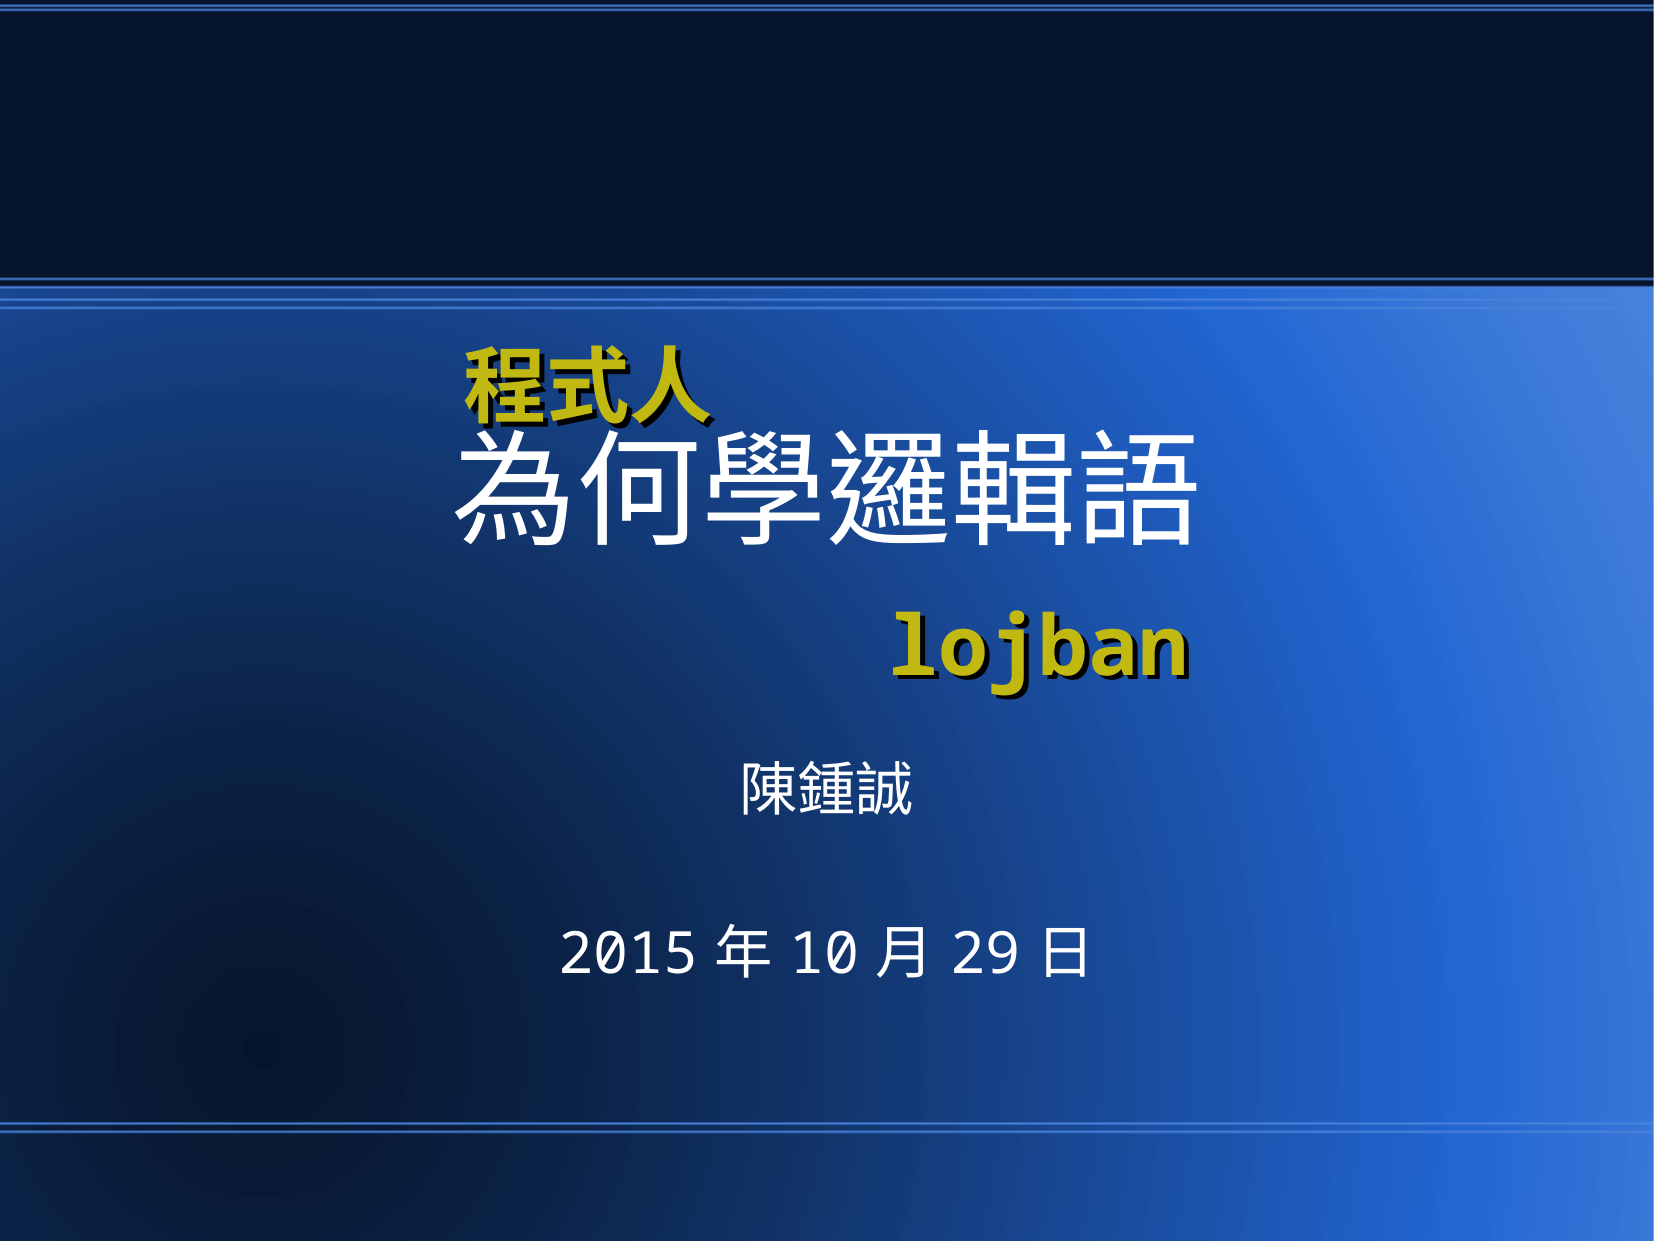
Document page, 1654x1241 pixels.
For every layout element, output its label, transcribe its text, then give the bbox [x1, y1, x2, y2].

text_box 程式人 [448, 313, 792, 508]
picture [0, 0, 1654, 1241]
text_box lojban [874, 578, 1217, 733]
subtitle 為何學邏輯語 陳鍾誠 2015年10月29日 [82, 307, 1571, 1075]
